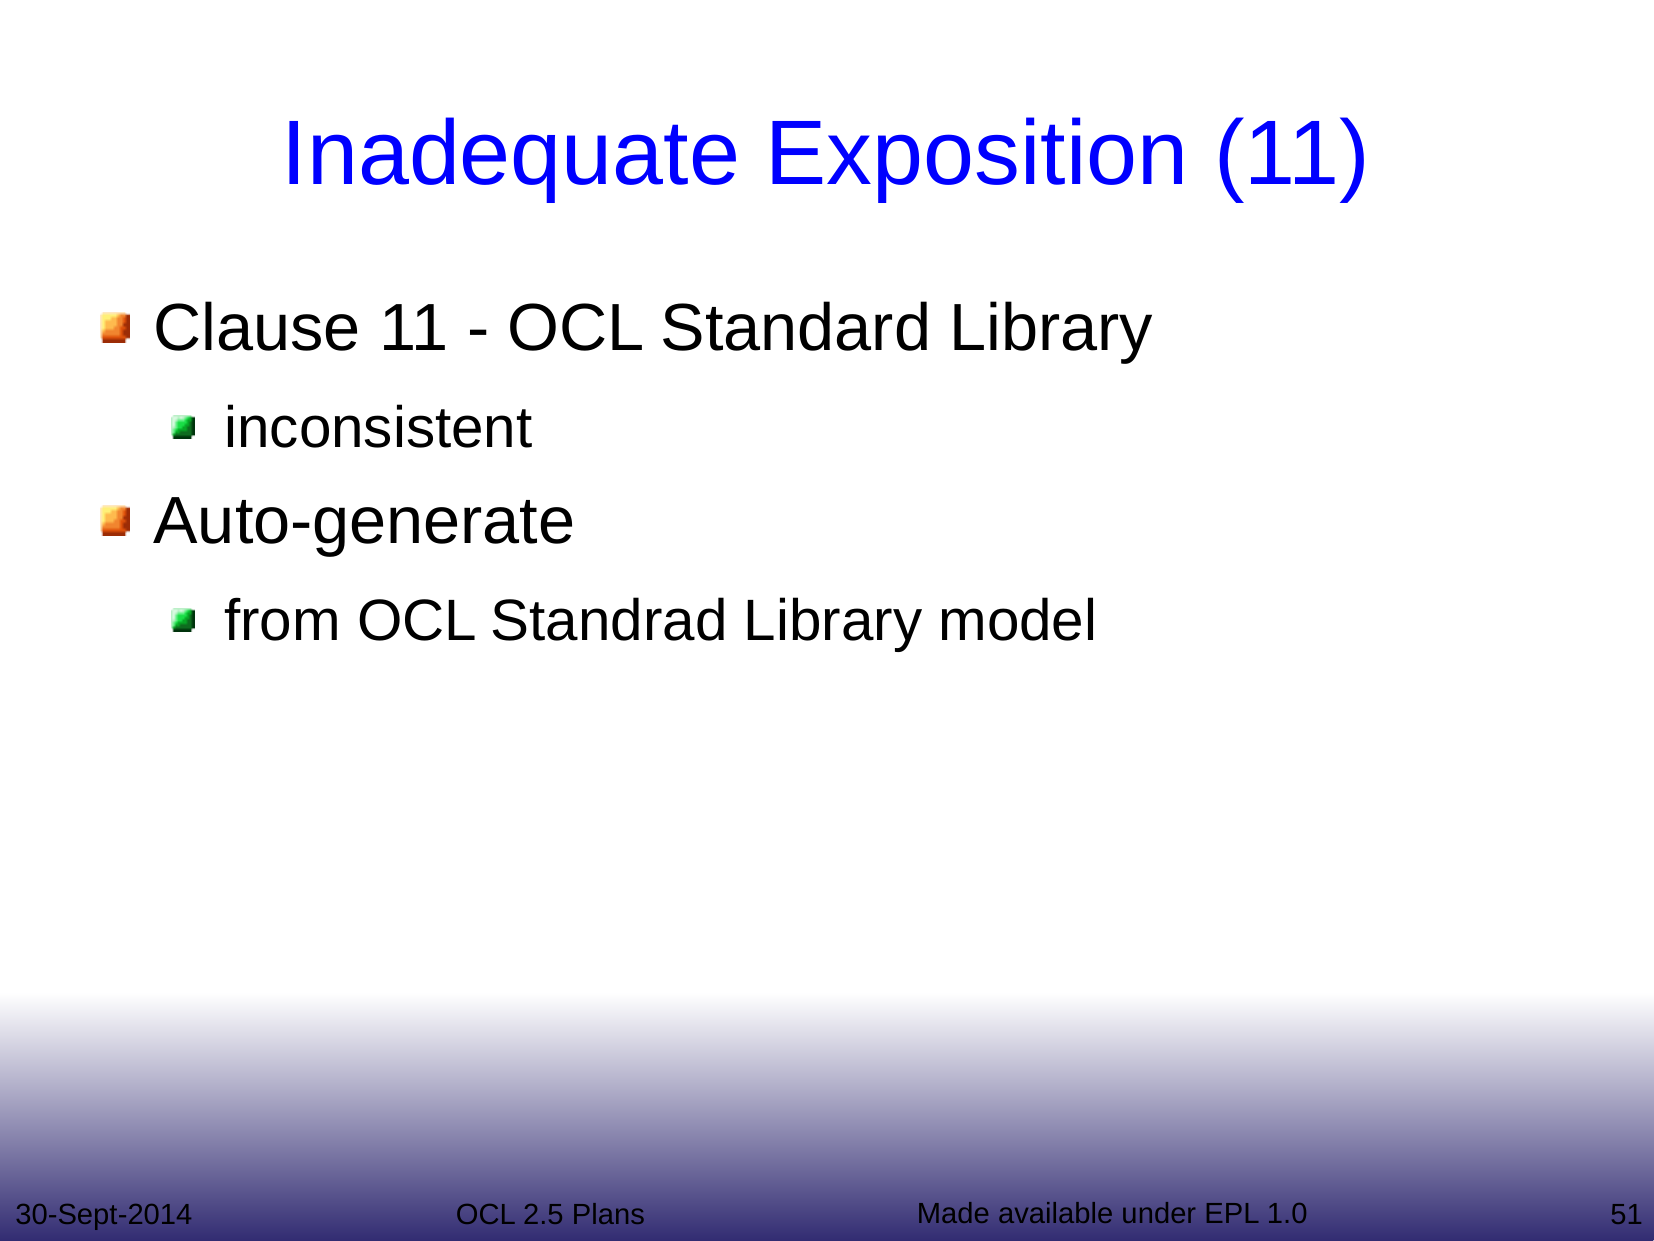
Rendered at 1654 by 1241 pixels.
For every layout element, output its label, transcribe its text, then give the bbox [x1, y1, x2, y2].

list Clause 11 - OCL Standard Library inconsistent Auto-generate from OCL Standrad Library model [82, 290, 1571, 1109]
title Inadequate Exposition (11) [82, 49, 1571, 257]
